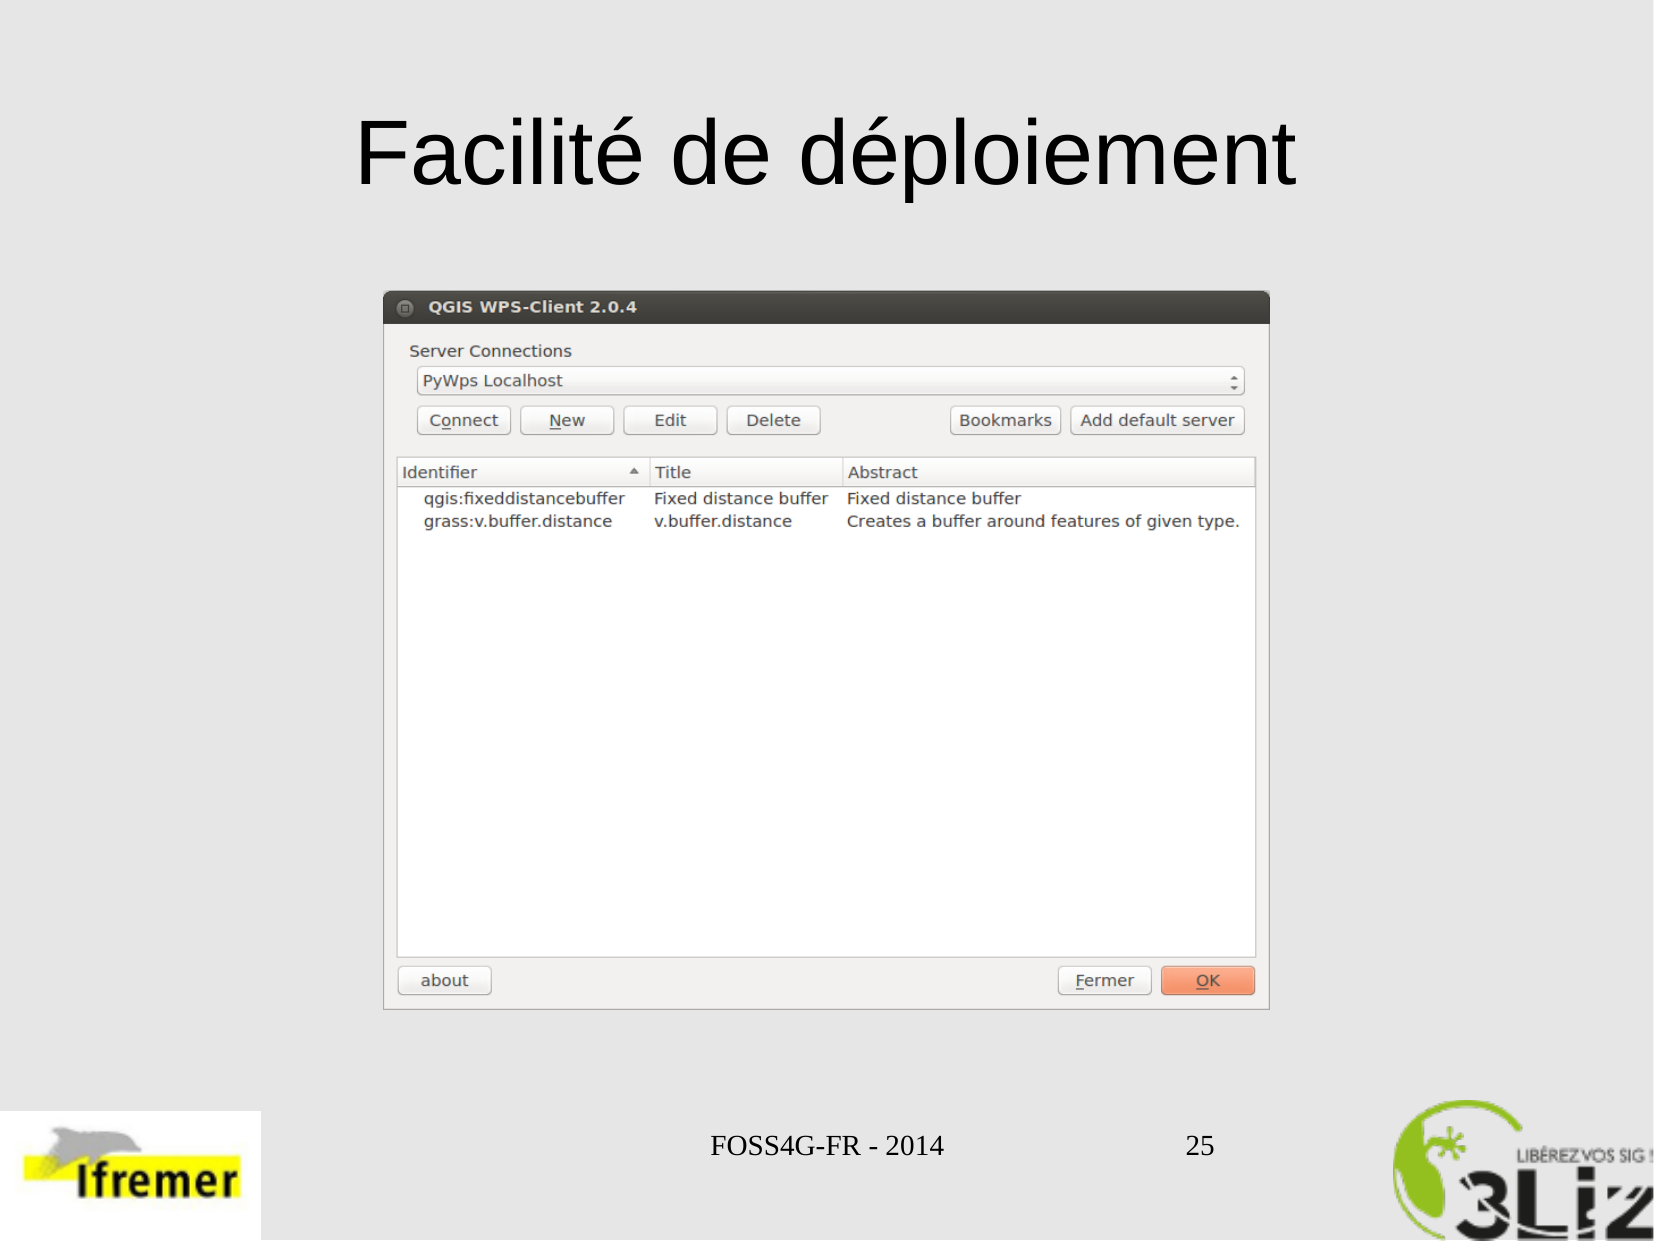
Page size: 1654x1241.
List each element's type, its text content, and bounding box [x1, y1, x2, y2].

picture [1393, 1100, 1654, 1241]
picture [0, 1111, 261, 1241]
picture [383, 290, 1270, 1010]
title Facilité de déploiement [82, 49, 1571, 257]
